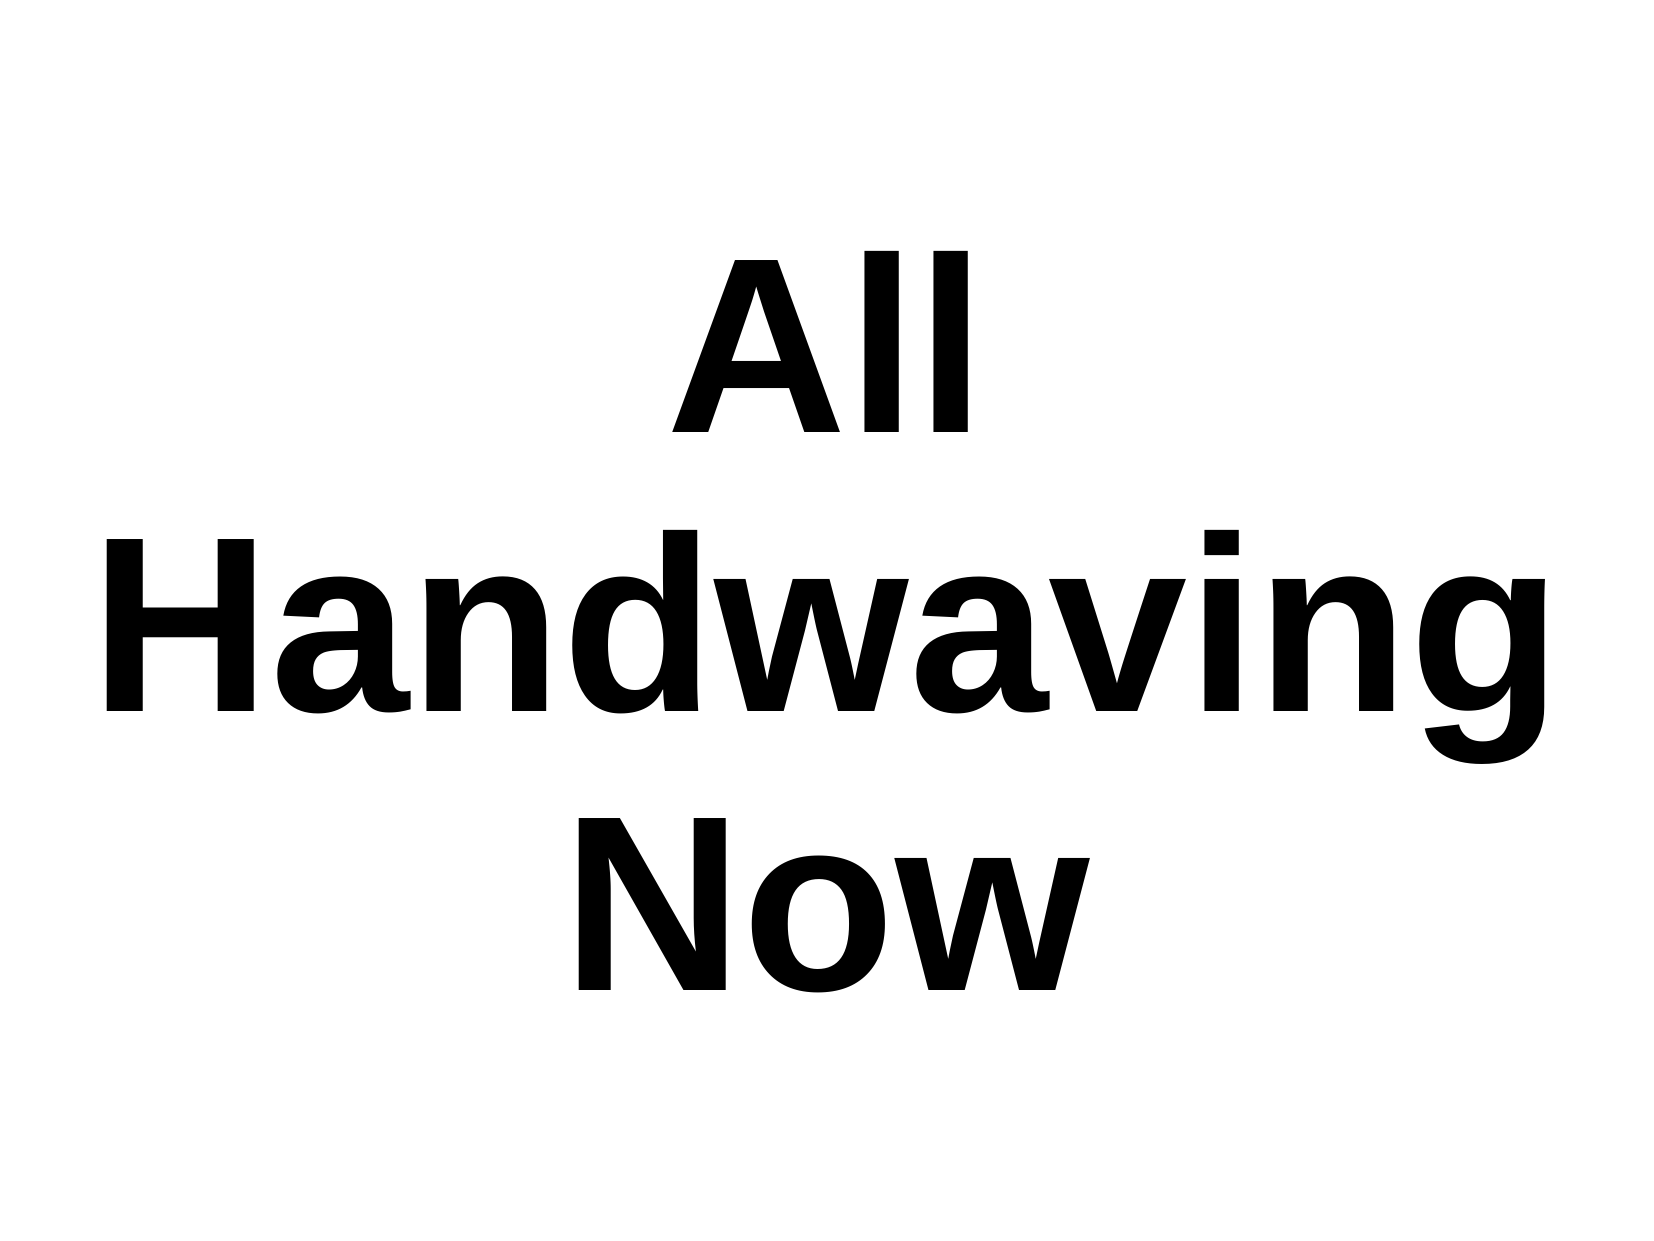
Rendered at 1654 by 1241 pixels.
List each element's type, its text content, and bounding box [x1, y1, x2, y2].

title All Handwaving Now [82, 49, 1571, 1201]
